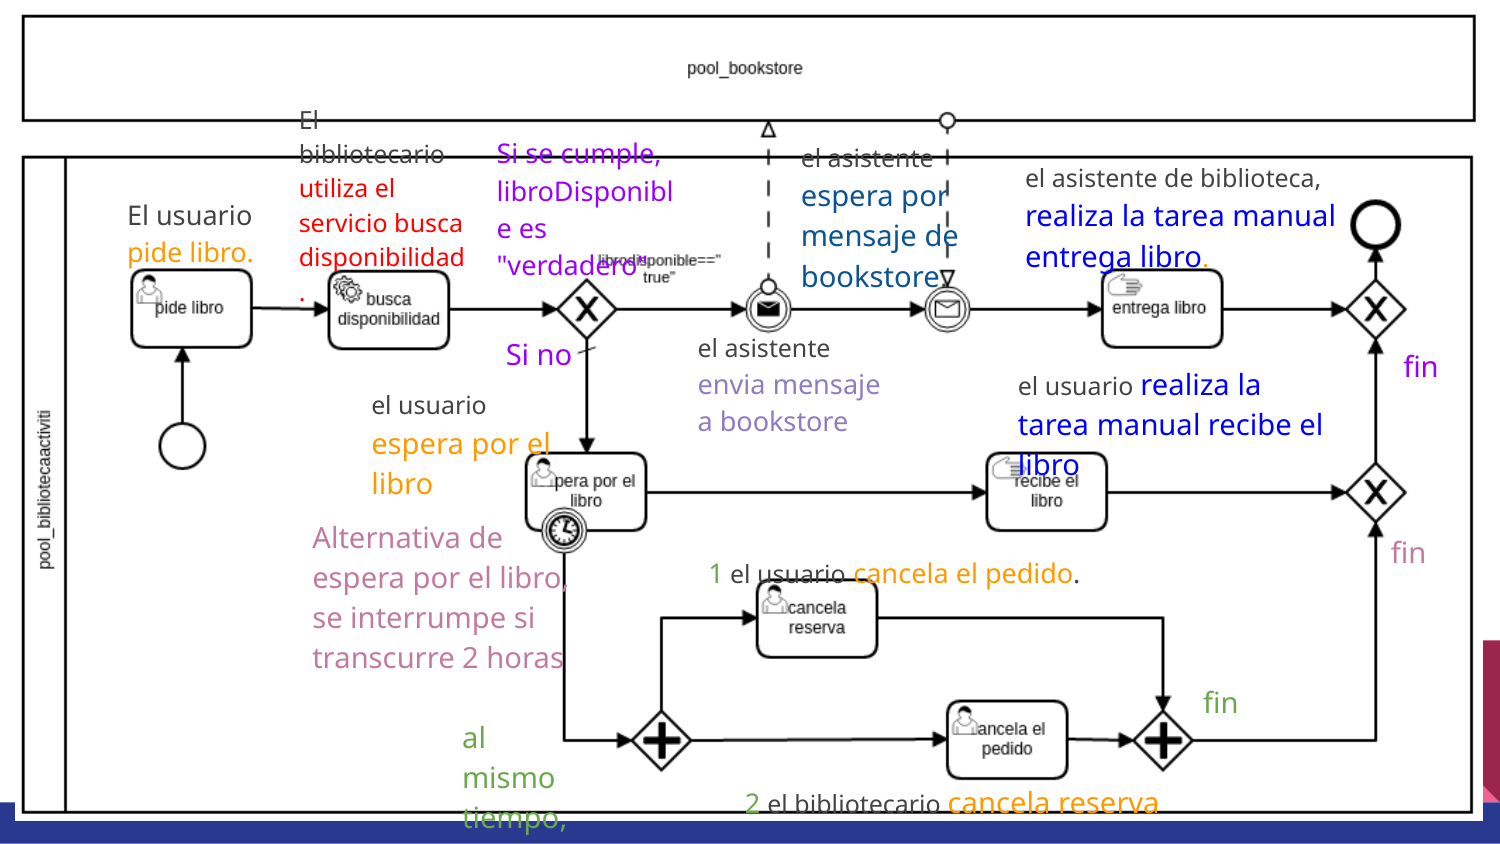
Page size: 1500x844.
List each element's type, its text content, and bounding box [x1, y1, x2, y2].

picture [511, 814, 518, 821]
text_box El bibliotecario utiliza el servicio busca disponibilidad. [283, 133, 482, 273]
picture [501, 814, 508, 821]
text_box el asistente de biblioteca, realiza la tarea manual entrega libro. [1011, 178, 1359, 253]
picture [467, 812, 474, 821]
text_box Si se cumple, libroDisponible es "verdadero" [481, 169, 696, 244]
text_box Alternativa de espera por el libro, se interrumpe si transcurre 2 horas [297, 550, 591, 679]
text_box el usuario realiza la tarea manual recibe el libro [1002, 389, 1352, 453]
picture [15, 8, 1483, 821]
text_box El usuario pide libro. [112, 178, 280, 253]
text_box fin [1188, 667, 1274, 731]
text_box fin [1375, 518, 1462, 582]
picture [484, 814, 492, 819]
text_box fin [1388, 331, 1475, 395]
picture [477, 812, 486, 821]
picture [491, 812, 498, 821]
picture [518, 812, 525, 821]
text_box Si no [490, 331, 682, 371]
picture [528, 814, 537, 821]
text_box el asistente envia mensaje a bookstore [682, 283, 897, 479]
text_box 2 el bibliotecario cancela reserva [729, 770, 1181, 829]
picture [545, 814, 554, 821]
text_box al mismo tiempo, [447, 737, 601, 812]
picture [535, 812, 547, 821]
text_box 1 el usuario cancela el pedido. [693, 538, 1114, 602]
text_box el usuario espera por el libro [356, 411, 596, 475]
text_box el asistente espera por mensaje de bookstore. [785, 169, 1011, 262]
